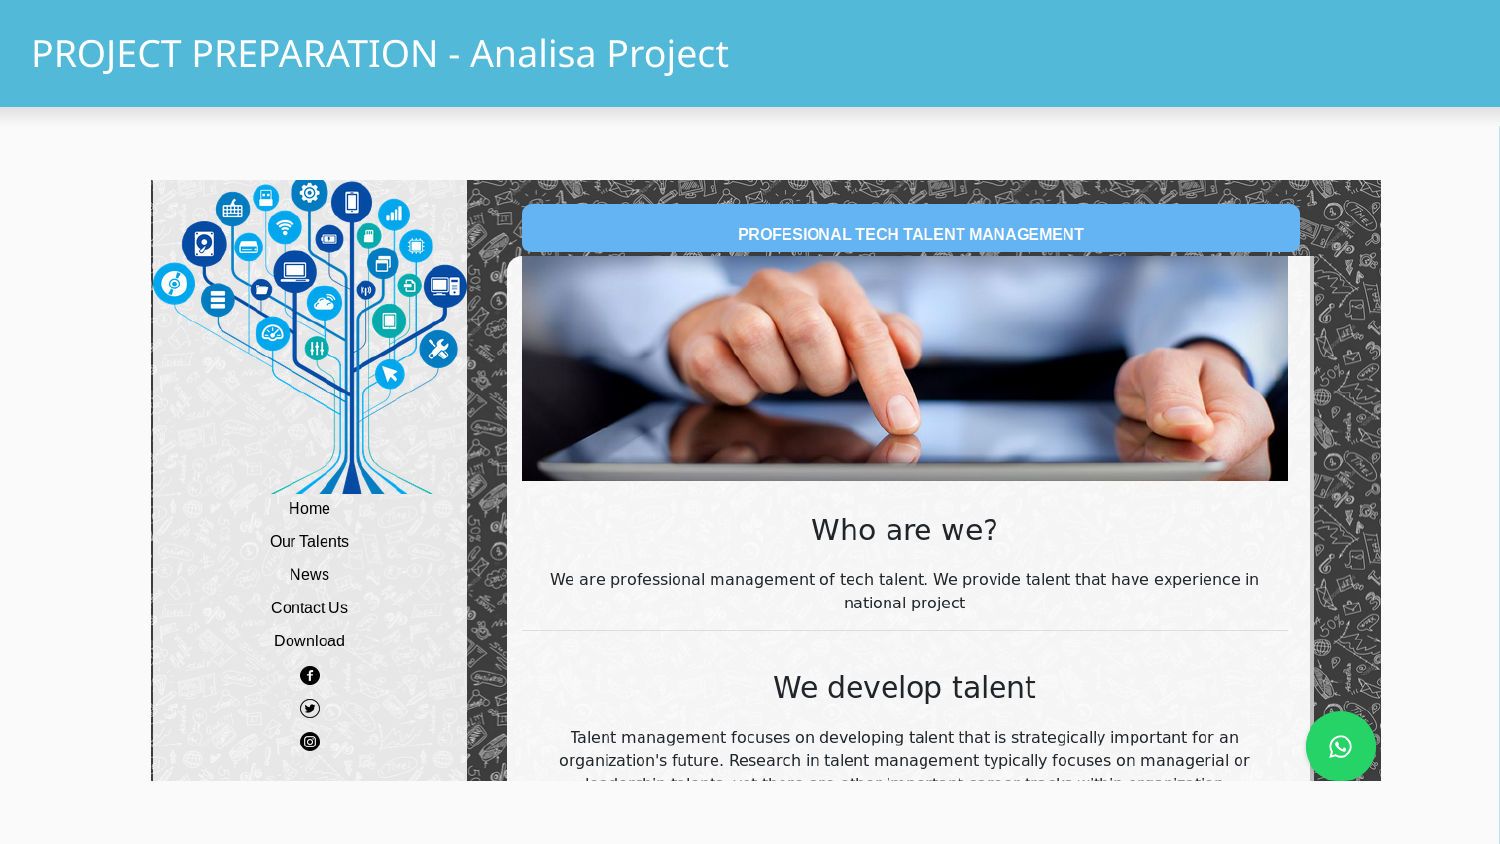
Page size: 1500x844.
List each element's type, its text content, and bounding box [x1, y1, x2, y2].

title PROJECT PREPARATION - Analisa Project [16, 2, 1464, 102]
picture [151, 180, 1381, 781]
